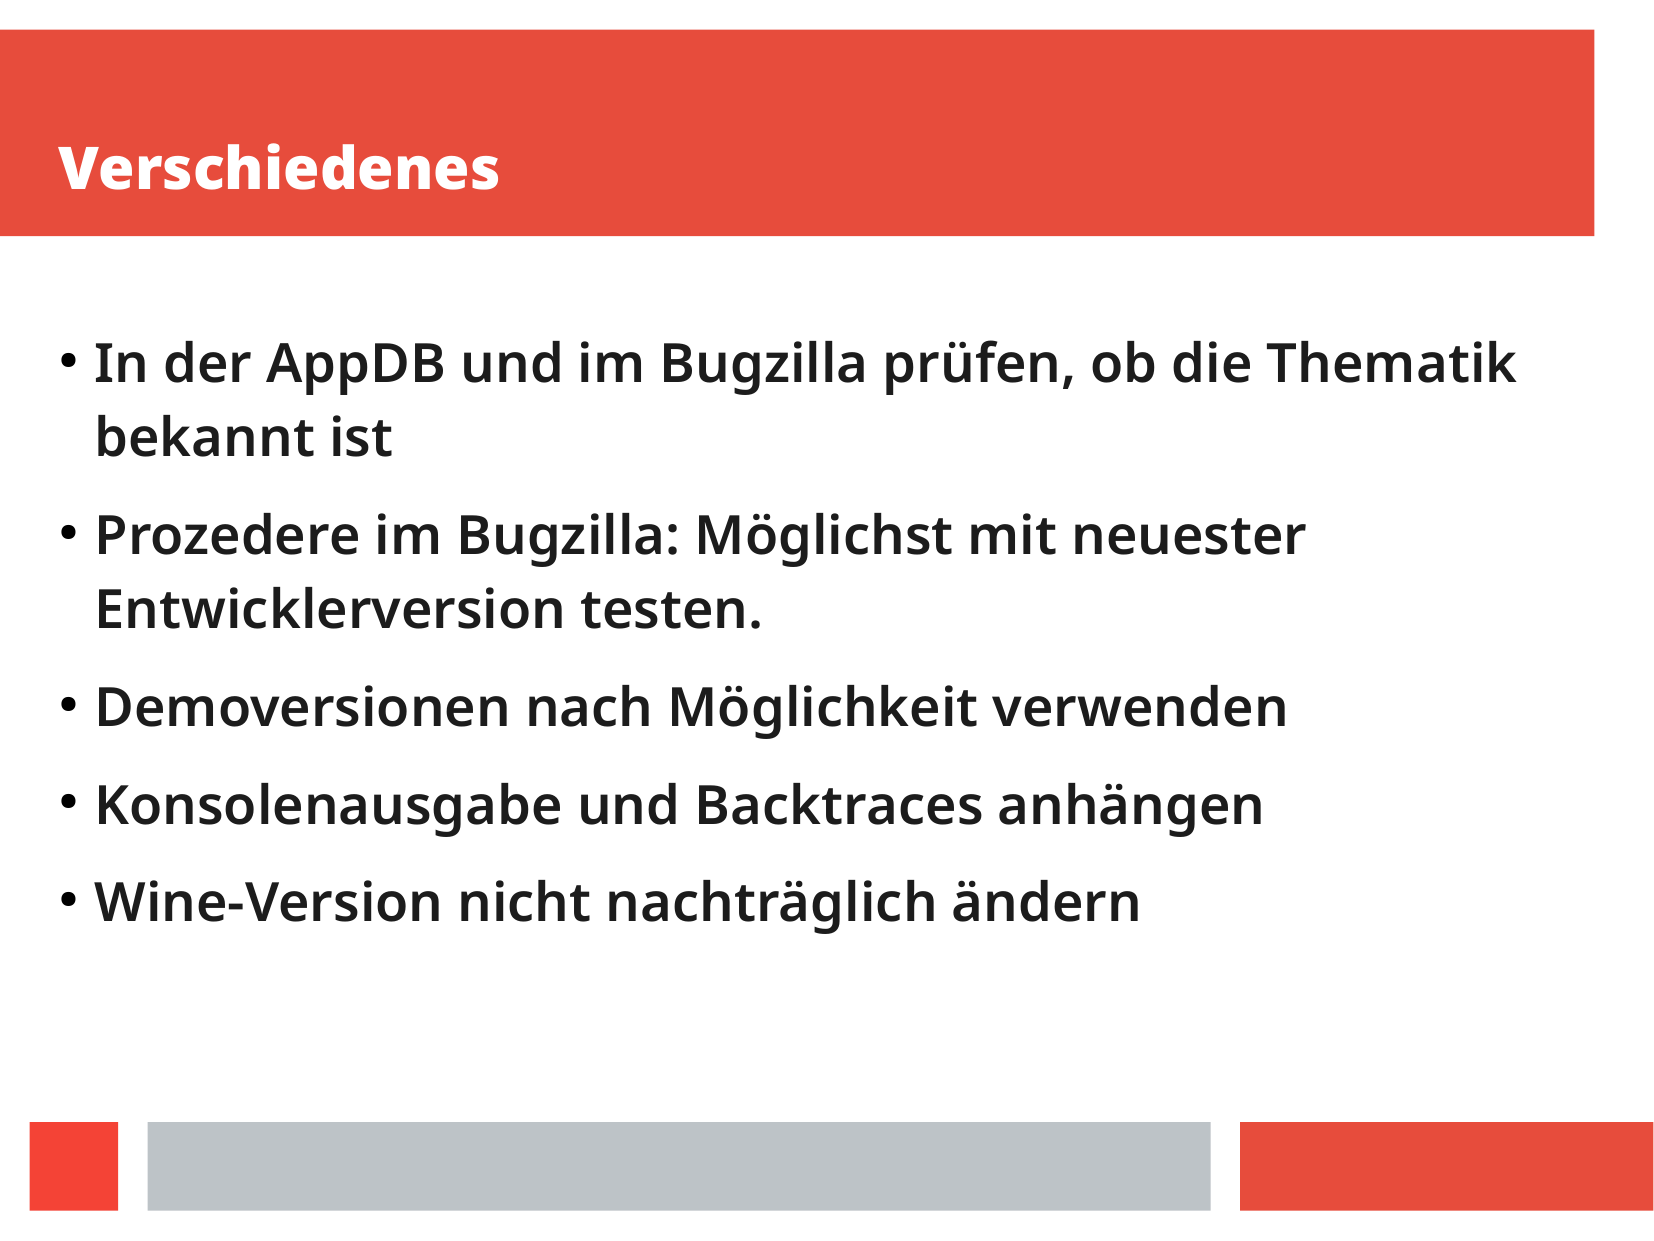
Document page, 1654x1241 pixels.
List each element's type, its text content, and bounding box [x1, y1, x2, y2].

title Verschiedenes [59, 59, 1595, 207]
list In der AppDB und im Bugzilla prüfen, ob die Thematik bekannt ist Prozedere im Bugzilla: Möglichst mit neuester Entwicklerversion testen. Demoversionen nach Möglichkeit verwenden Konsolenausgabe und Backtraces anhängen Wine-Version nicht nachträglich ändern [59, 324, 1565, 1093]
